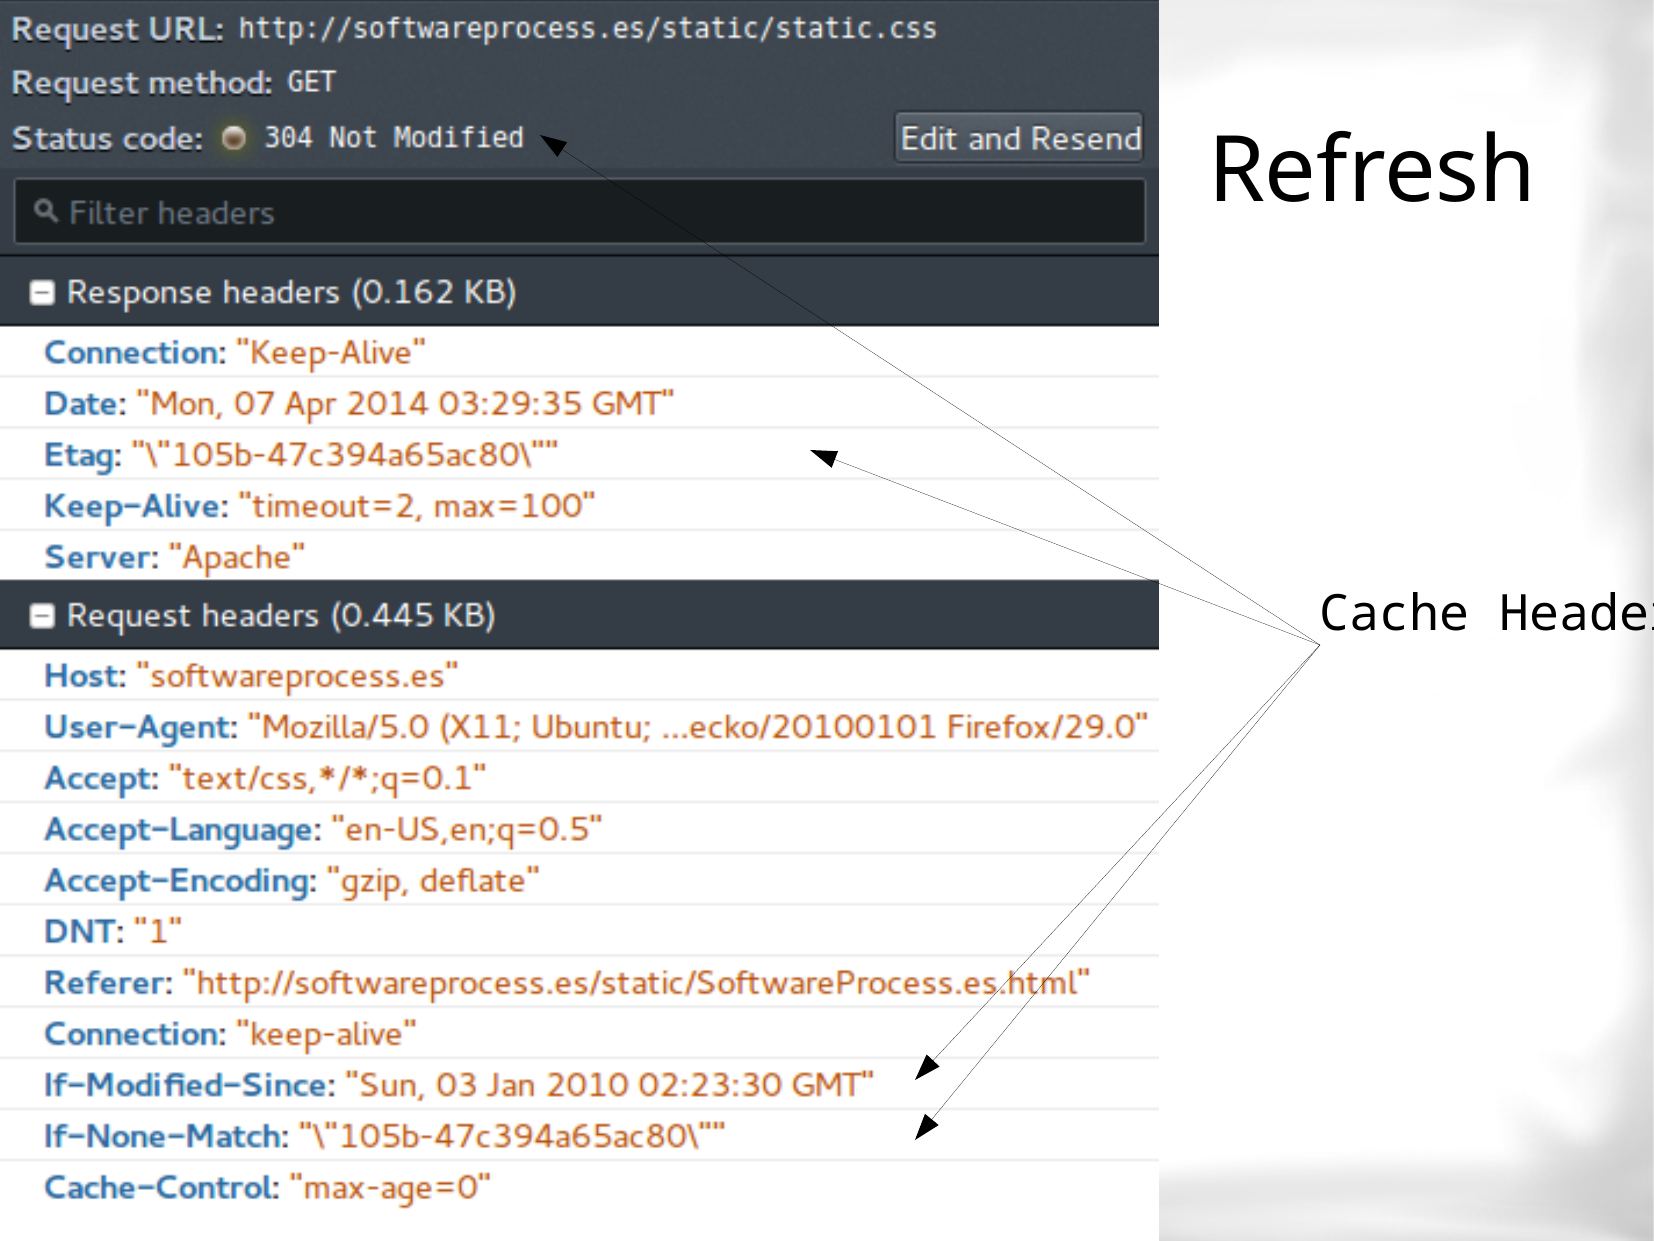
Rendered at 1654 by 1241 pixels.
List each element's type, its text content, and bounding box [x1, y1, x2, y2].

title Refresh [1170, 62, 1576, 271]
picture [0, 0, 1654, 1241]
text_box Cache Headers [1305, 570, 1654, 635]
